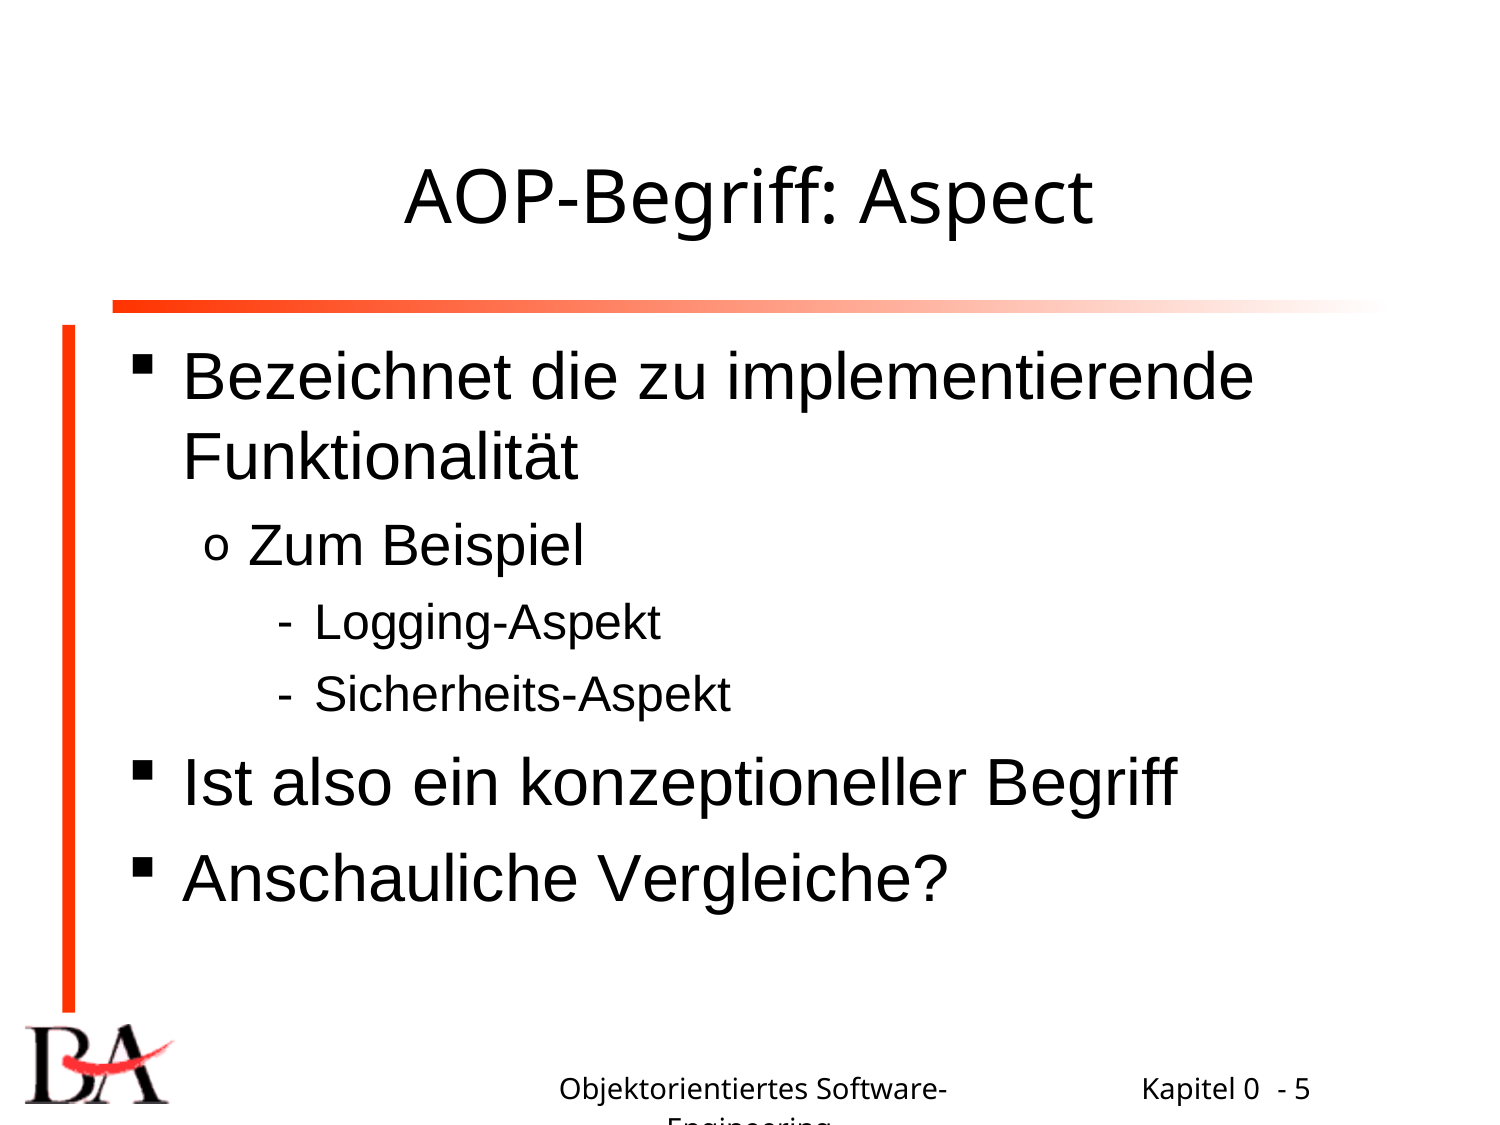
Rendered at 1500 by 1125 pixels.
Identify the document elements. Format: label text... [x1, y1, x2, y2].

title AOP-Begriff: Aspect [112, 99, 1388, 288]
list Bezeichnet die zu implementierende Funktionalität Zum Beispiel Logging-Aspekt Sicherheits-Aspekt Ist also ein konzeptioneller Begriff Anschauliche Vergleiche? [112, 324, 1388, 1051]
picture [24, 1024, 175, 1104]
